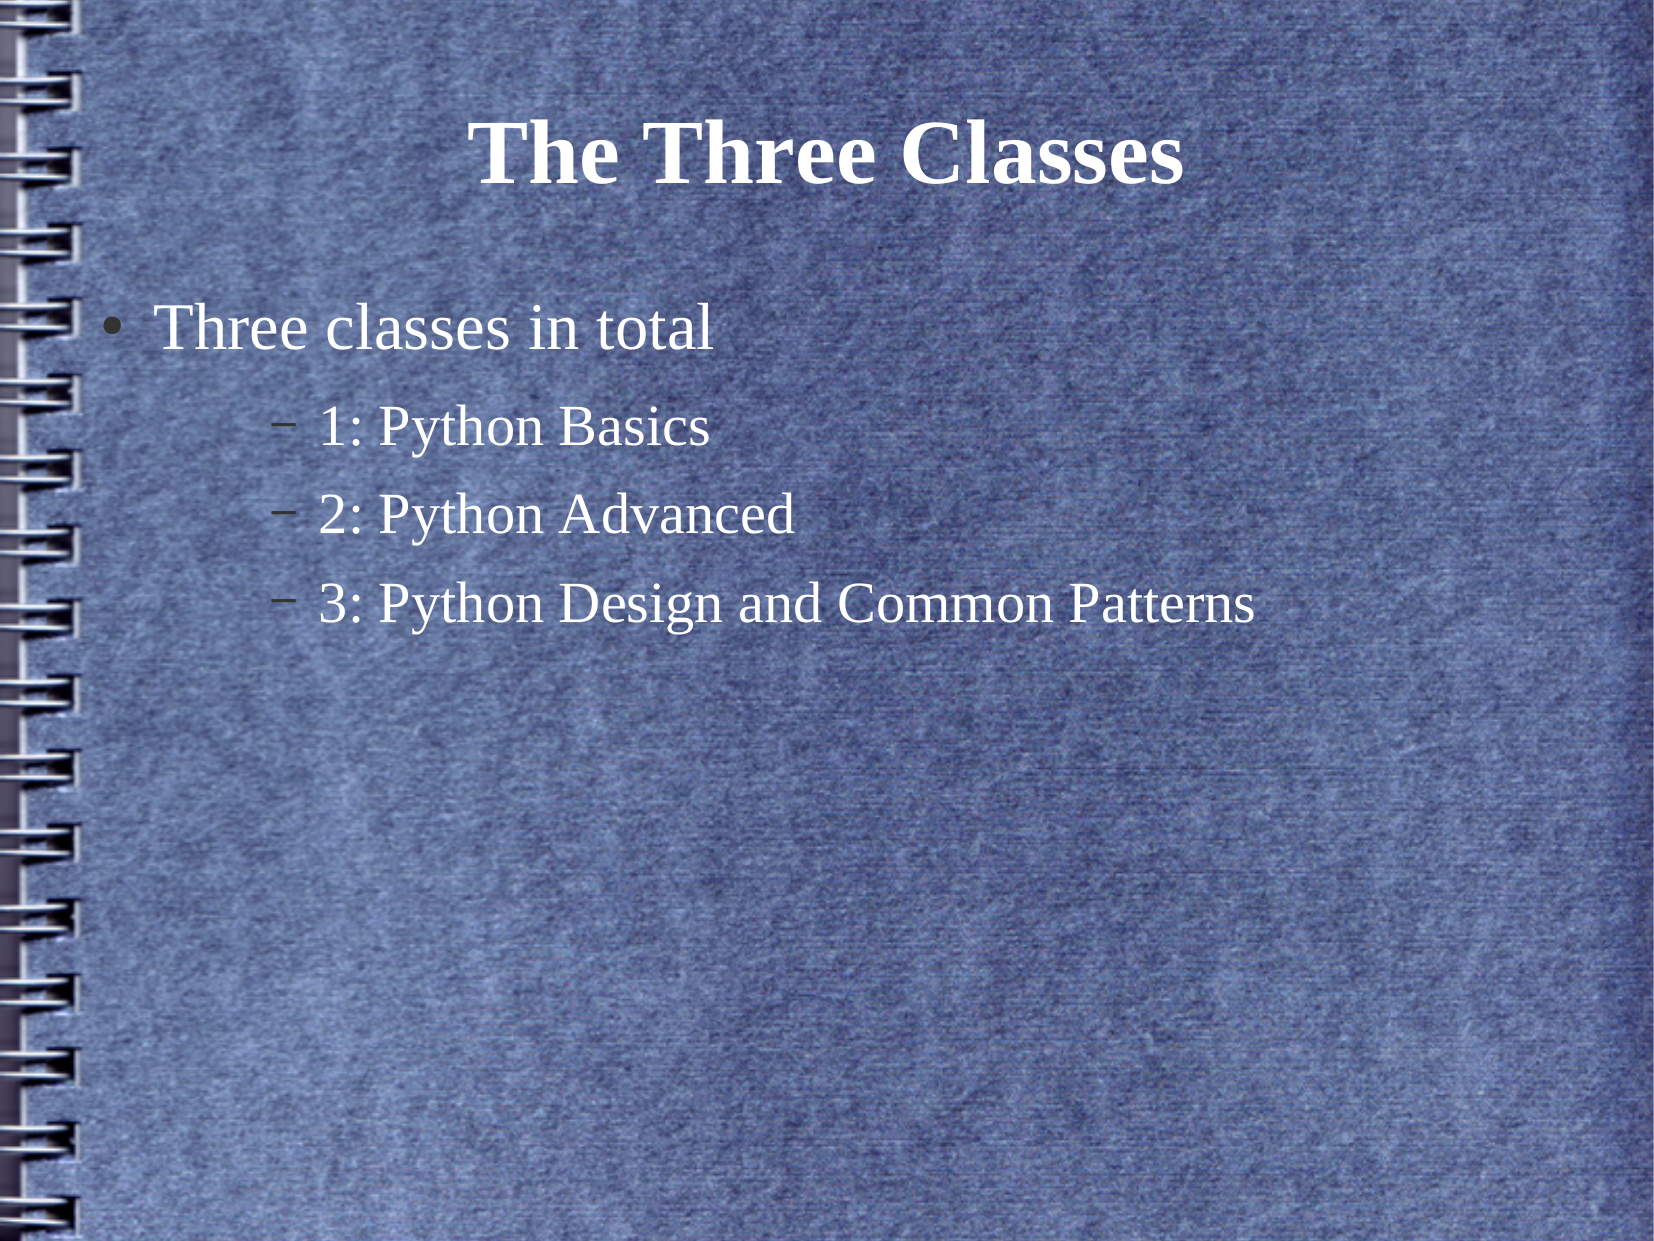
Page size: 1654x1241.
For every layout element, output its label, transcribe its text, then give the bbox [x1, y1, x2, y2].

title The Three Classes [82, 49, 1571, 257]
picture [0, 0, 1654, 1241]
list Three classes in total 1: Python Basics 2: Python Advanced 3: Python Design and Common Patterns [82, 290, 1571, 1109]
